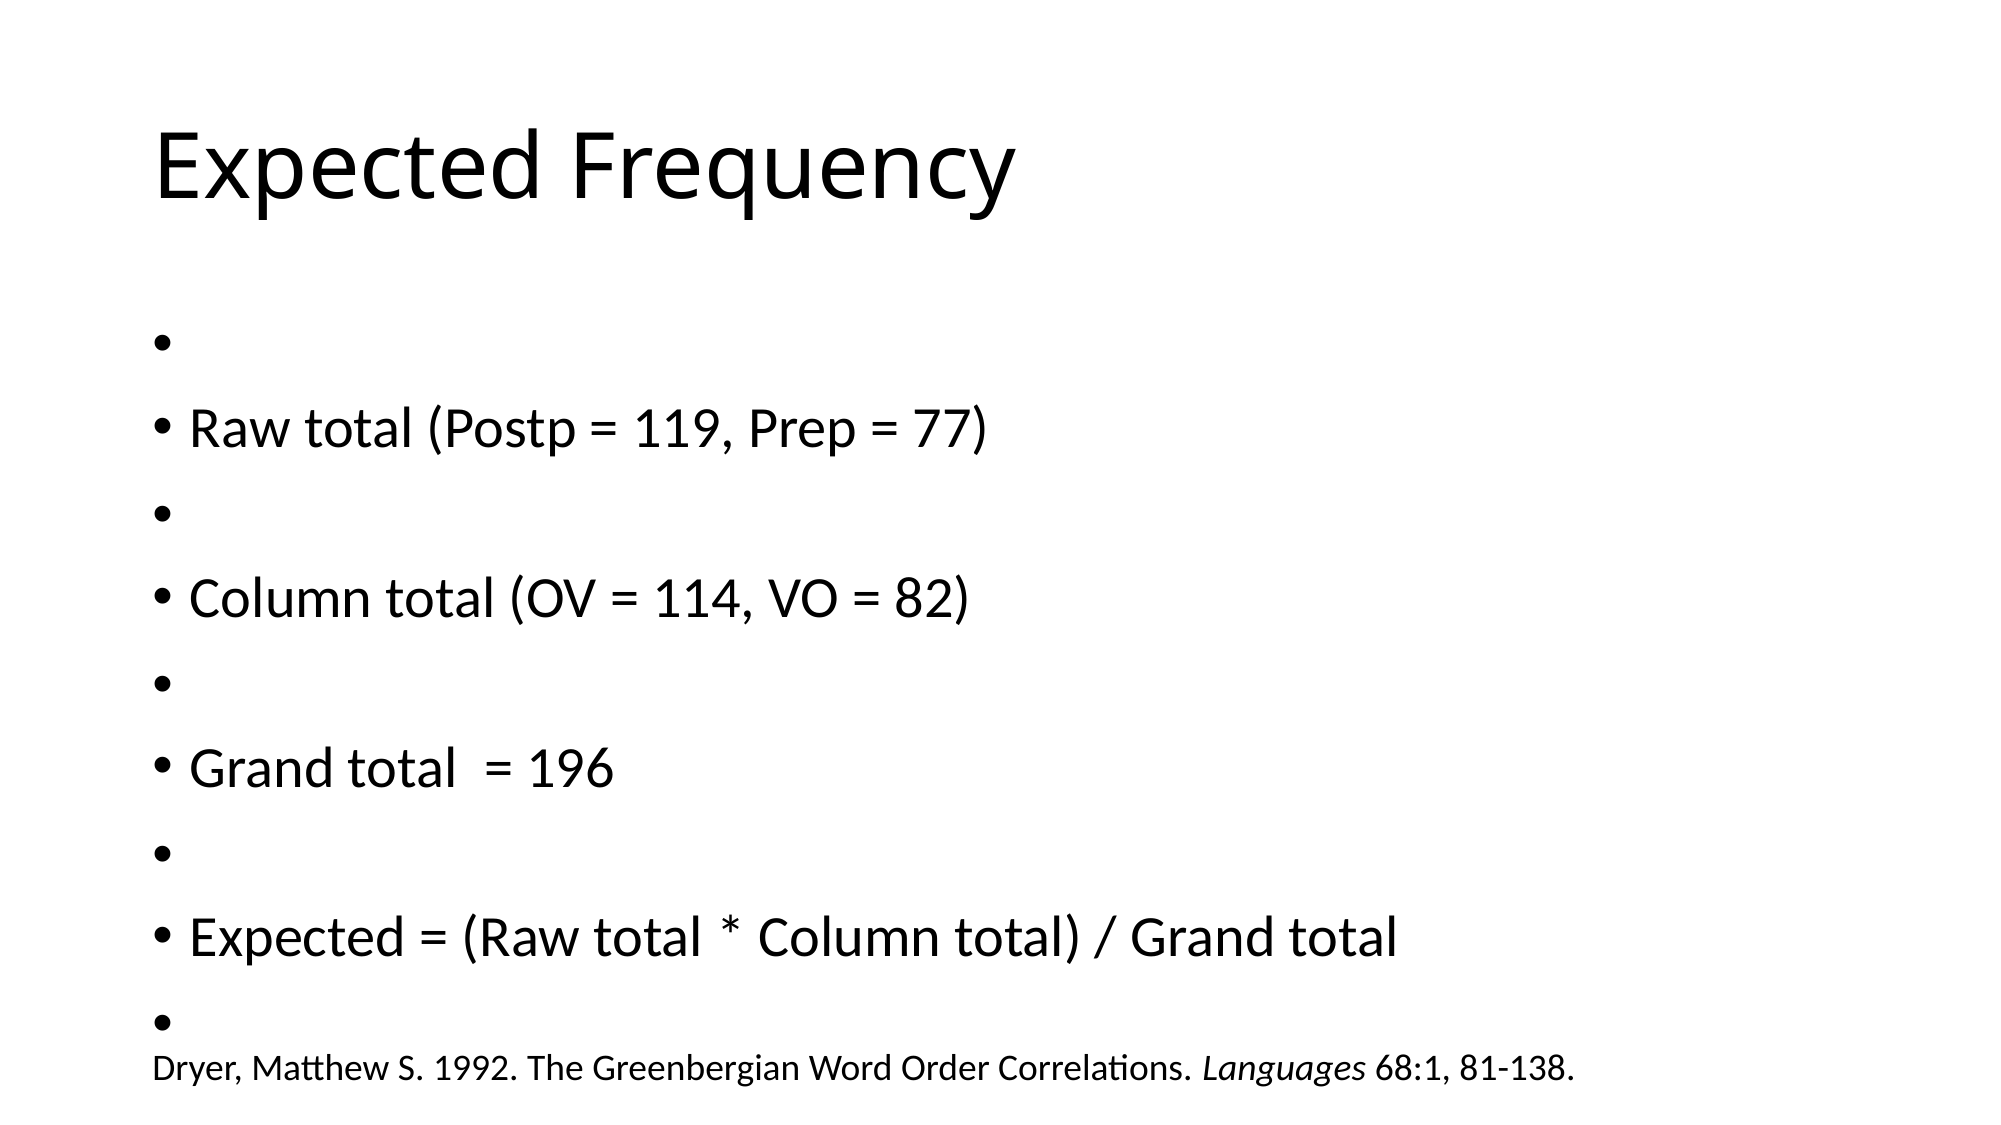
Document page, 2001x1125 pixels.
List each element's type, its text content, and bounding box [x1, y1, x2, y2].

title Expected Frequency [137, 59, 1863, 278]
list Raw total (Postp = 119, Prep = 77) Column total (OV = 114, VO = 82) Grand total = 196 Expected = (Raw total * Column total) / Grand total [137, 299, 1863, 1014]
text_box Dryer, Matthew S. 1992. The Greenbergian Word Order Correlations. Languages 68:1, 81-138. [137, 1035, 1753, 1097]
